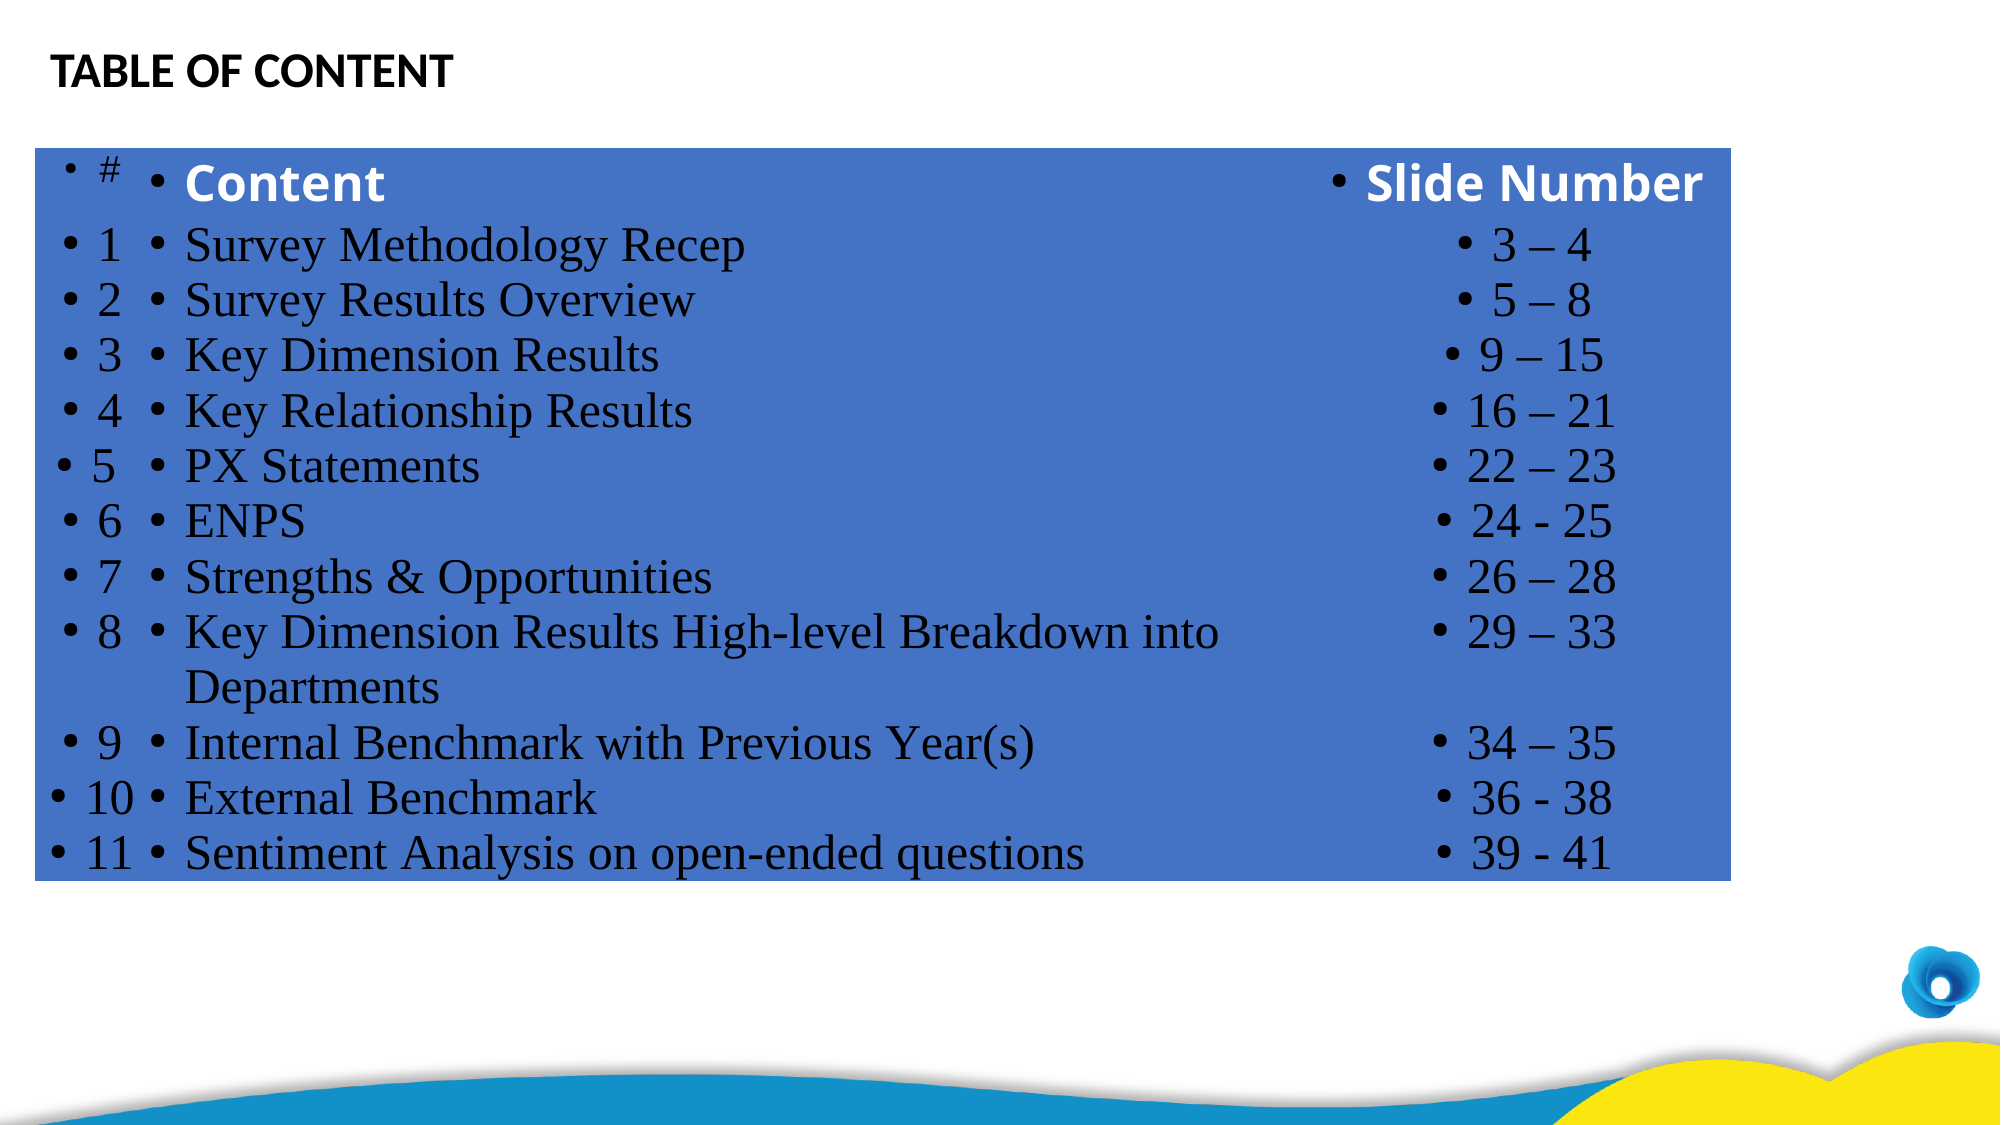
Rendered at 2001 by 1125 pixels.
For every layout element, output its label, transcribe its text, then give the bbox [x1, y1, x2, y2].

table_cell Strengths & Opportunities [149, 549, 1317, 604]
table_cell Key Dimension Results High-level Breakdown into Departments [149, 604, 1317, 715]
table_cell 10 [35, 770, 149, 825]
table_cell 8 [35, 604, 149, 715]
table_cell 1 [35, 217, 149, 272]
table_cell 3 [35, 327, 149, 383]
table_header Slide Number [1317, 148, 1731, 217]
table_cell 26 – 28 [1317, 549, 1731, 604]
table_cell 2 [35, 272, 149, 327]
table_cell 39 - 41 [1317, 825, 1731, 881]
table_cell 16 – 21 [1317, 383, 1731, 438]
table_cell 29 – 33 [1317, 604, 1731, 715]
table_cell ENPS [149, 493, 1317, 549]
table_cell 4 [35, 383, 149, 438]
table_cell External Benchmark [149, 770, 1317, 825]
table_cell Survey Methodology Recep [149, 217, 1317, 272]
table_cell 24 - 25 [1317, 493, 1731, 549]
table_cell Internal Benchmark with Previous Year(s) [149, 715, 1317, 770]
table_cell 22 – 23 [1317, 438, 1731, 493]
table_cell 34 – 35 [1317, 715, 1731, 770]
table_cell Sentiment Analysis on open-ended questions [149, 825, 1317, 881]
table_cell 9 [35, 715, 149, 770]
table_cell 5 [35, 438, 149, 493]
table_header # [35, 148, 149, 217]
table_cell 5 – 8 [1317, 272, 1731, 327]
text_box TABLE OF CONTENT [35, 36, 1965, 136]
table_cell 11 [35, 825, 149, 881]
table_cell 9 – 15 [1317, 327, 1731, 383]
table_cell Key Relationship Results [149, 383, 1317, 438]
table_cell 36 - 38 [1317, 770, 1731, 825]
table_cell 6 [35, 493, 149, 549]
table_cell Survey Results Overview [149, 272, 1317, 327]
table_cell 7 [35, 549, 149, 604]
table_cell 3 – 4 [1317, 217, 1731, 272]
table_cell PX Statements [149, 438, 1317, 493]
table_header Content [149, 148, 1317, 217]
table_cell Key Dimension Results [149, 327, 1317, 383]
